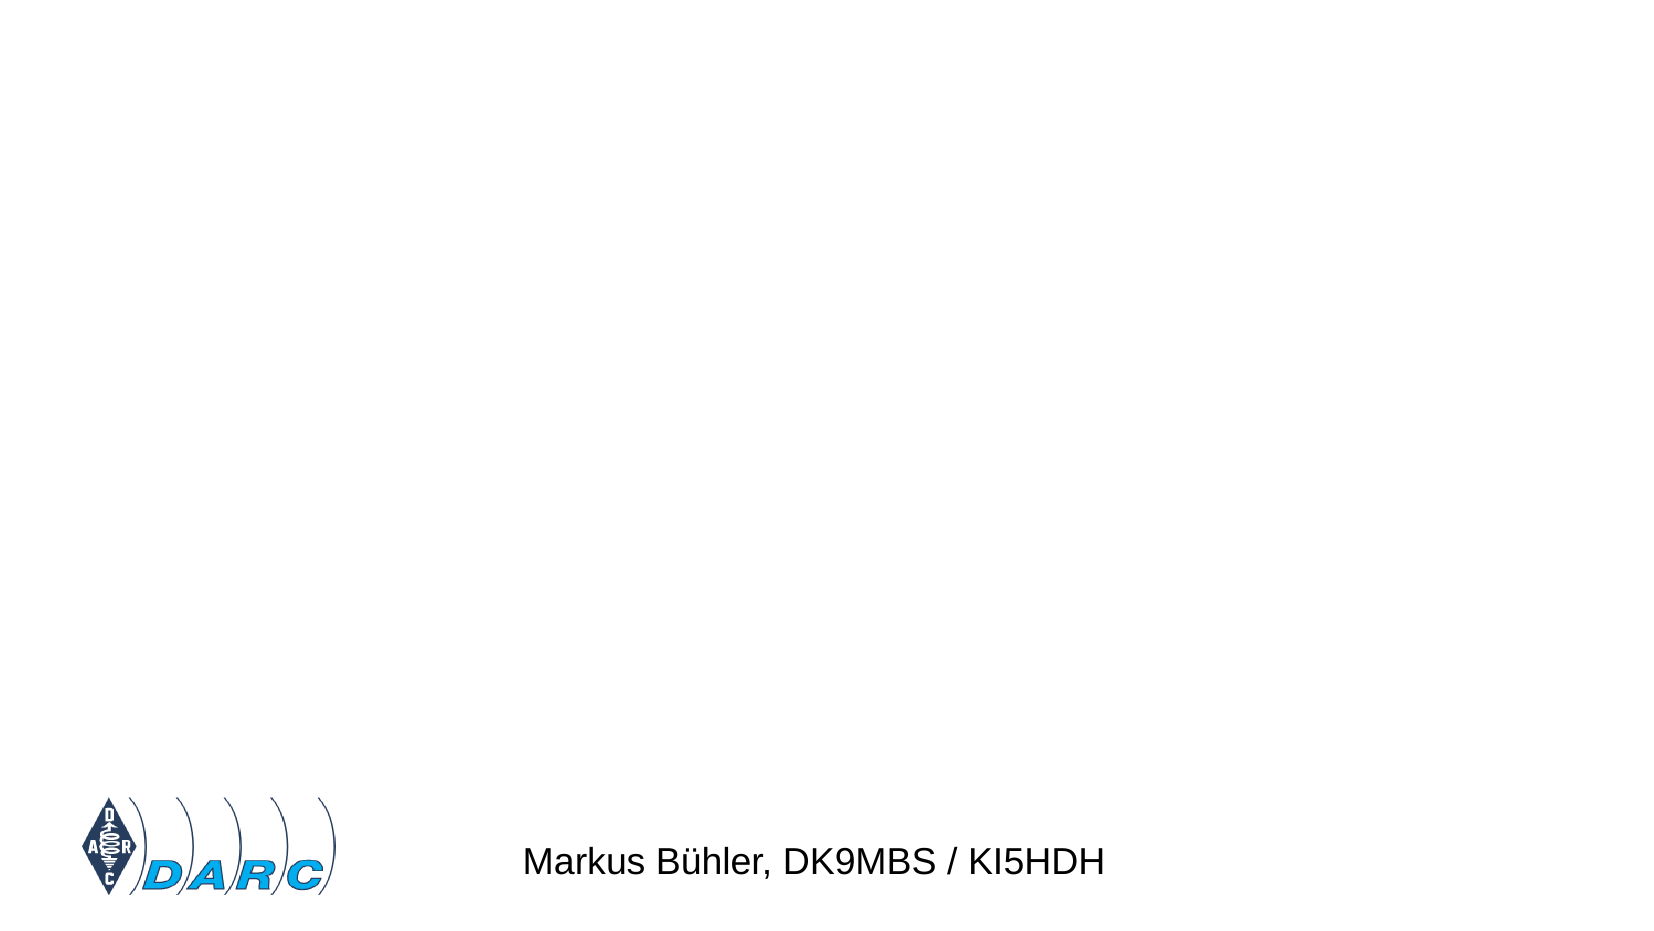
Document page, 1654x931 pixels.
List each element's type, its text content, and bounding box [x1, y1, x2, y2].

text_box Markus Bühler, DK9MBS / KI5HDH [507, 832, 1121, 890]
picture [82, 797, 336, 895]
